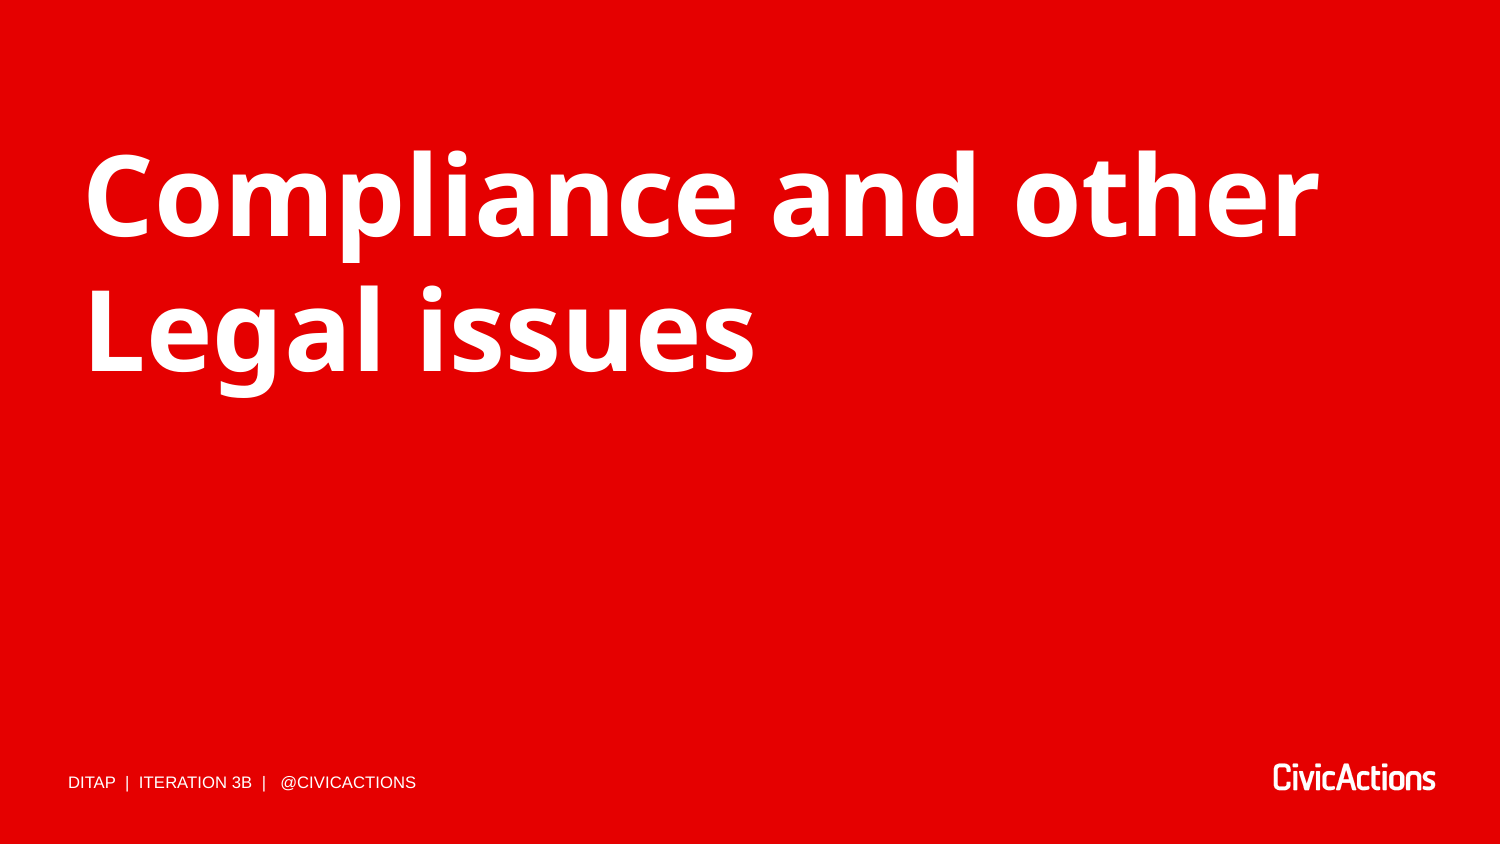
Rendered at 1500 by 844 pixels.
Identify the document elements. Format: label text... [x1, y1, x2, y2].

picture [1271, 758, 1438, 795]
title Compliance and other Legal issues [73, 114, 1354, 470]
